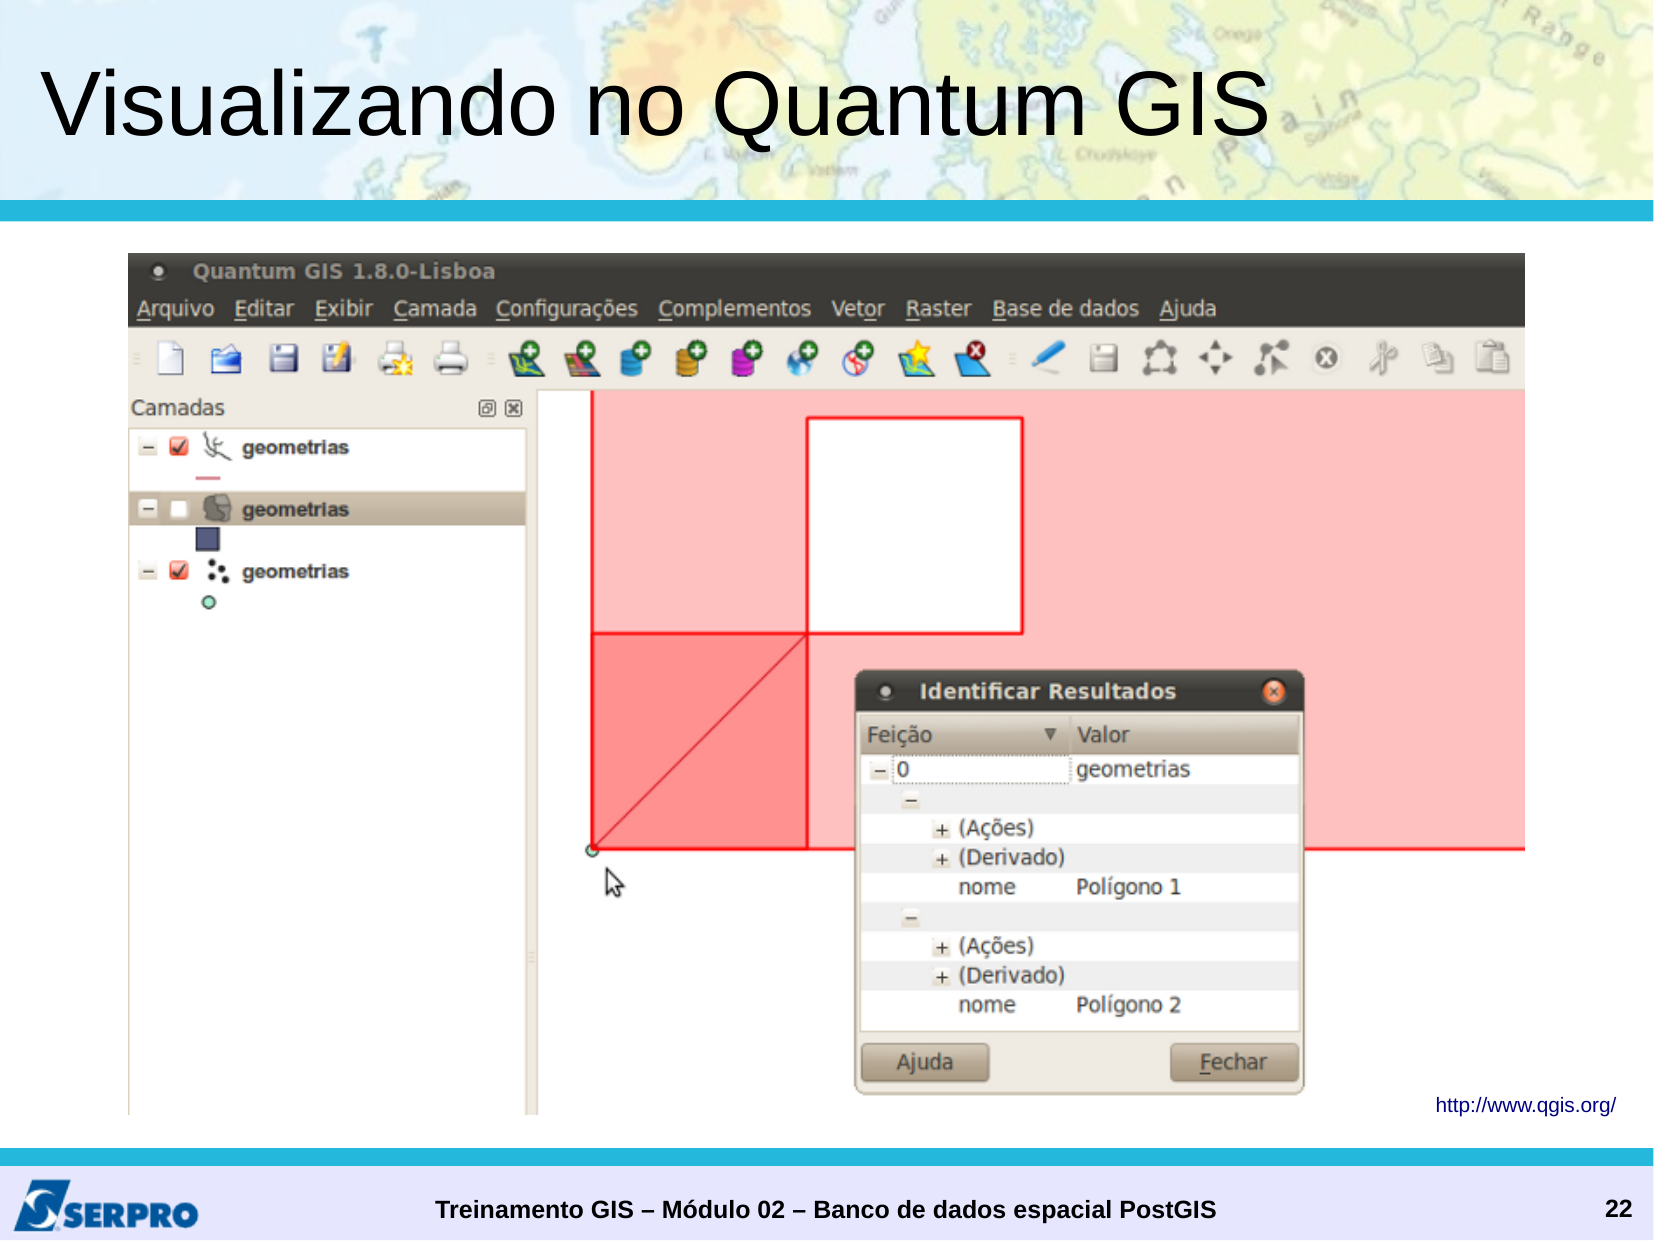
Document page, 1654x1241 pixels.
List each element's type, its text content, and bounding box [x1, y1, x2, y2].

text_box http://www.qgis.org/ [1420, 1086, 1632, 1126]
title Visualizando no Quantum GIS [40, 49, 1614, 159]
picture [128, 253, 1525, 1115]
picture [10, 1177, 201, 1235]
